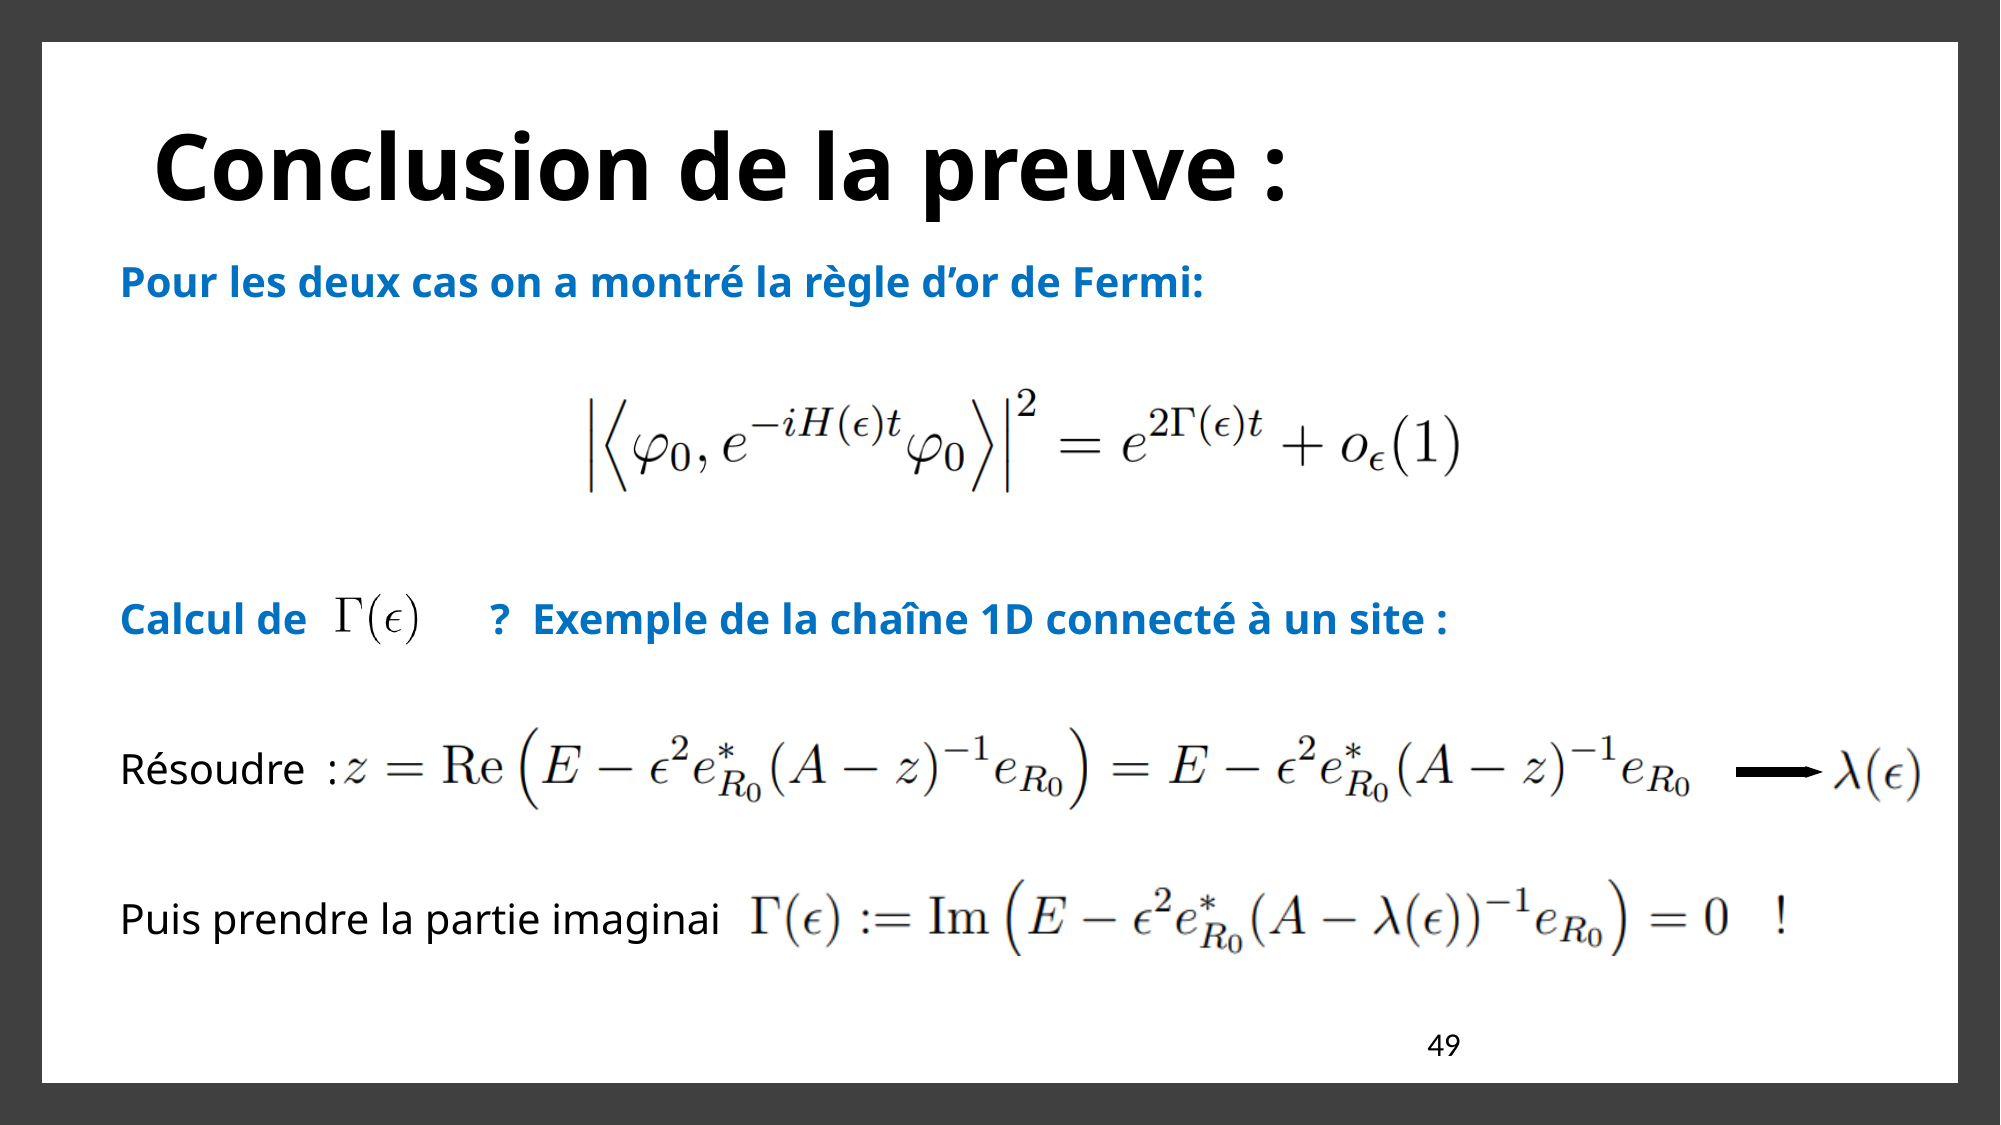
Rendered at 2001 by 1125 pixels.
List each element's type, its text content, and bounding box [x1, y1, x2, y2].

picture [331, 587, 421, 647]
picture [568, 366, 1468, 518]
title Conclusion de la preuve : [137, 61, 1863, 248]
picture [1805, 719, 1950, 812]
text_box Calcul de ? Exemple de la chaîne 1D connecté à un site : Résoudre : Puis prendre la partie imaginaire : [104, 585, 1932, 954]
picture [722, 853, 1795, 956]
picture [334, 711, 1703, 820]
text_box [0, 0, 2000, 1125]
text_box Pour les deux cas on a montré la règle d’or de Fermi: [104, 248, 1932, 315]
